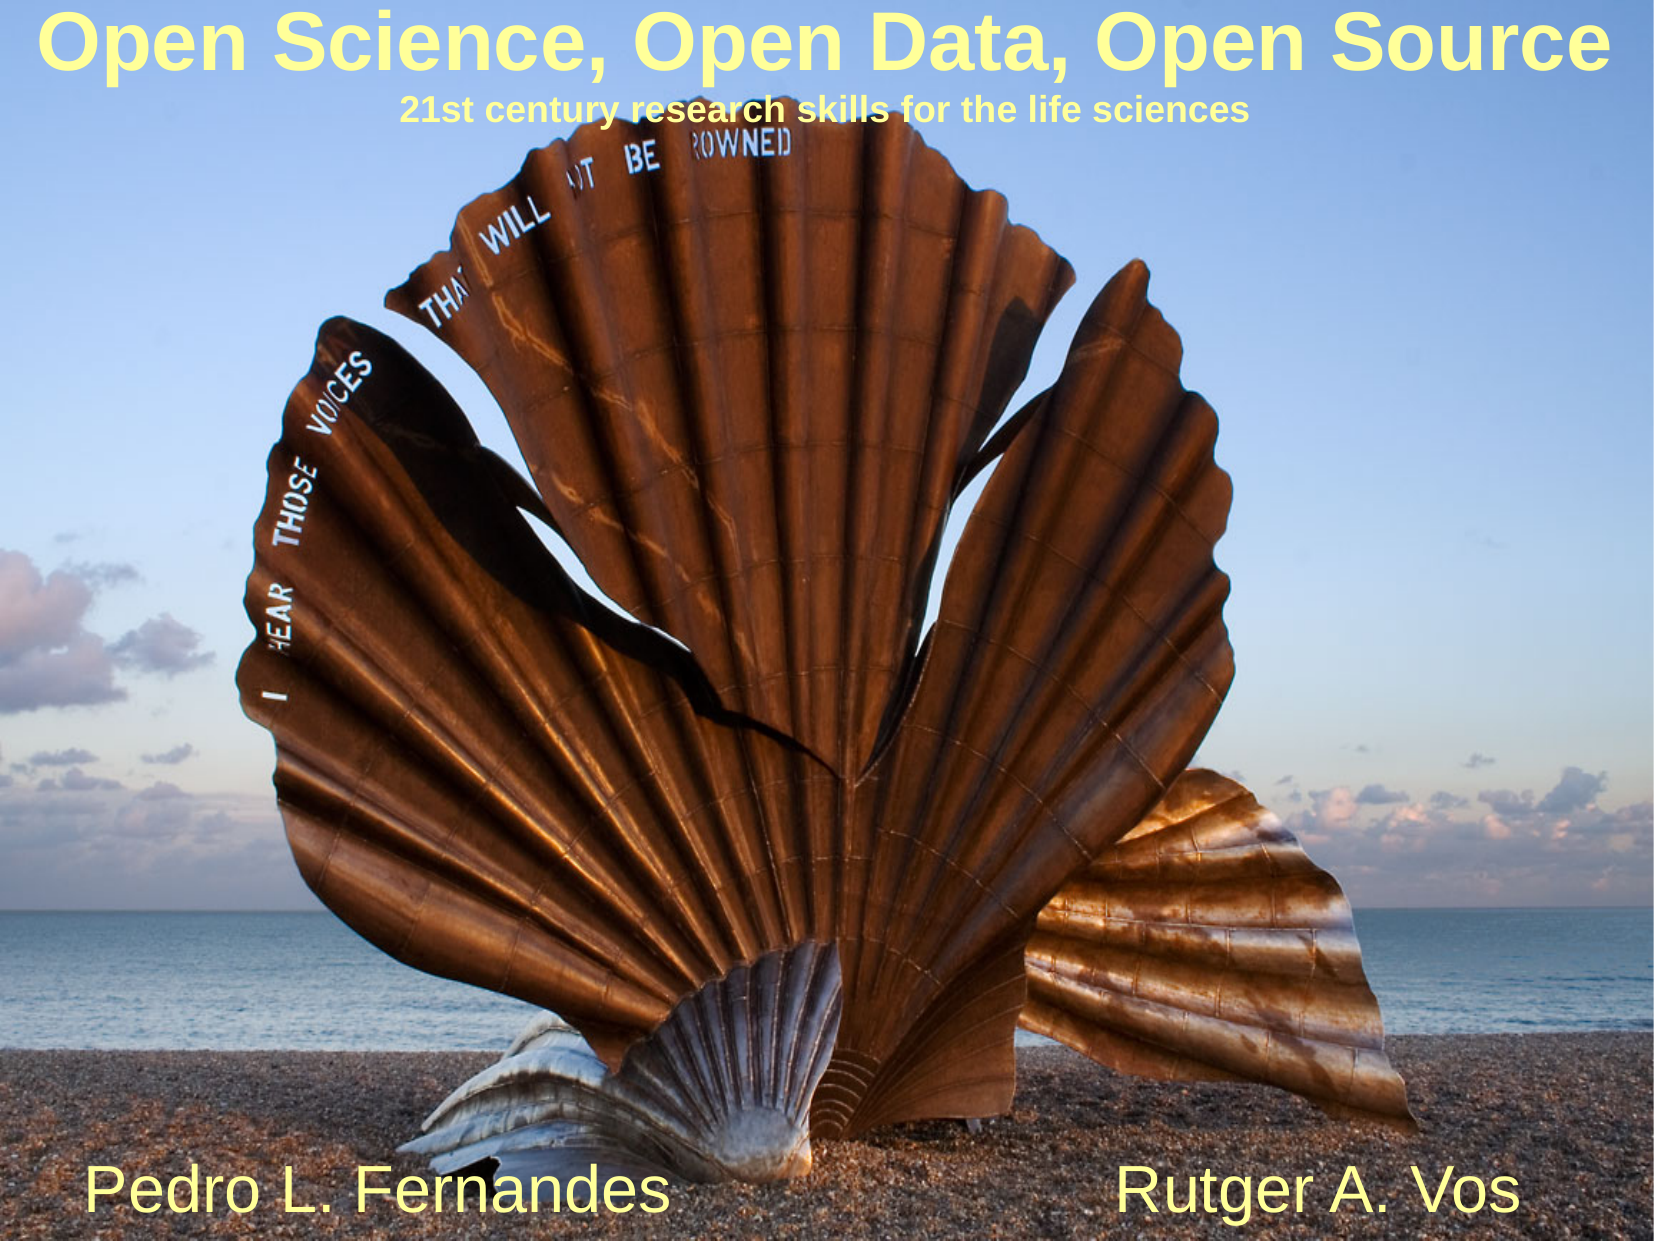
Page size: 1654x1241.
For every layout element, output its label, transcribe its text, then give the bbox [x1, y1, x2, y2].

title Open Science, Open Data, Open Source 21st century research skills for the life sciences [15, 0, 1636, 131]
picture [0, 0, 1654, 1241]
subtitle Pedro L. Fernandes Rutger A. Vos [60, 1142, 1549, 1237]
